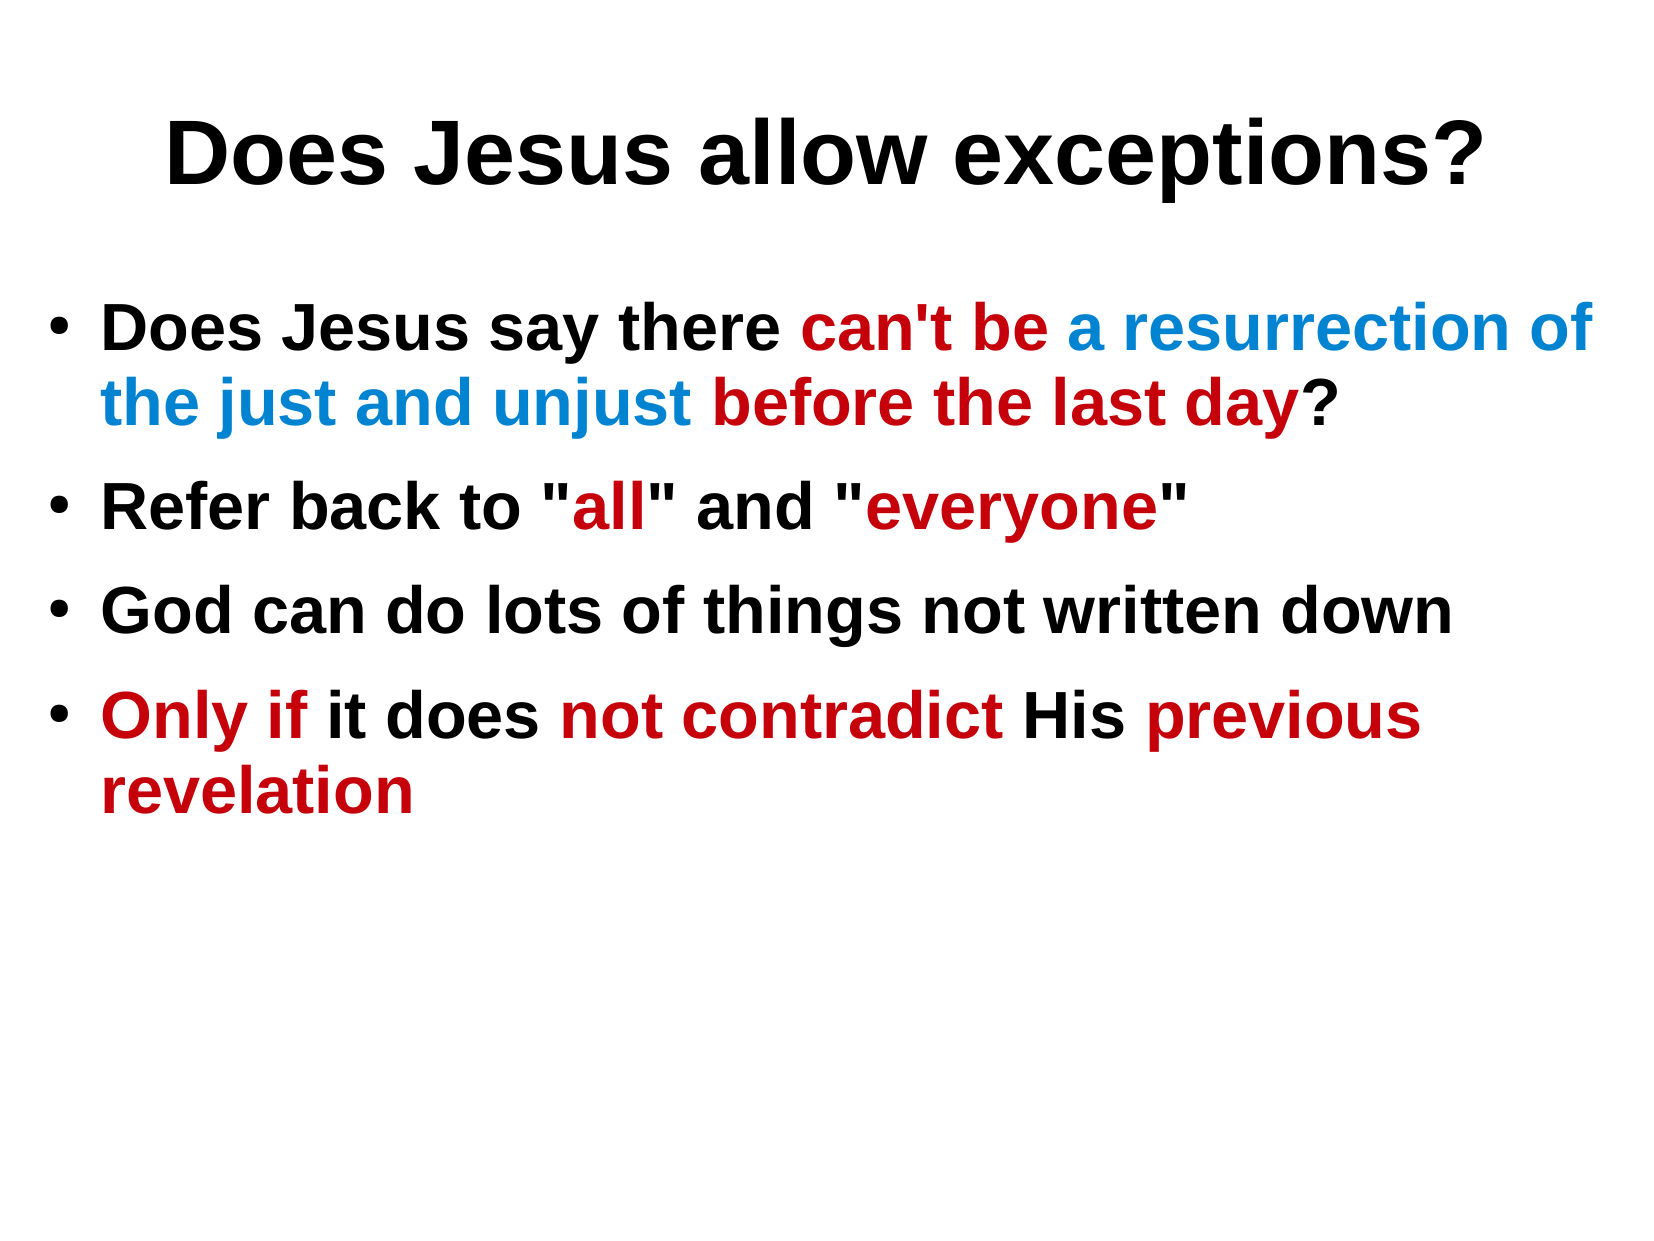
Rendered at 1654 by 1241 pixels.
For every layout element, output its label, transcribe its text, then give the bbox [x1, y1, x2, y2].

title Does Jesus allow exceptions? [82, 49, 1571, 257]
list Does Jesus say there can't be a resurrection of the just and unjust before the last day? Refer back to "all" and "everyone" God can do lots of things not written down Only if it does not contradict His previous revelation [29, 290, 1625, 1241]
